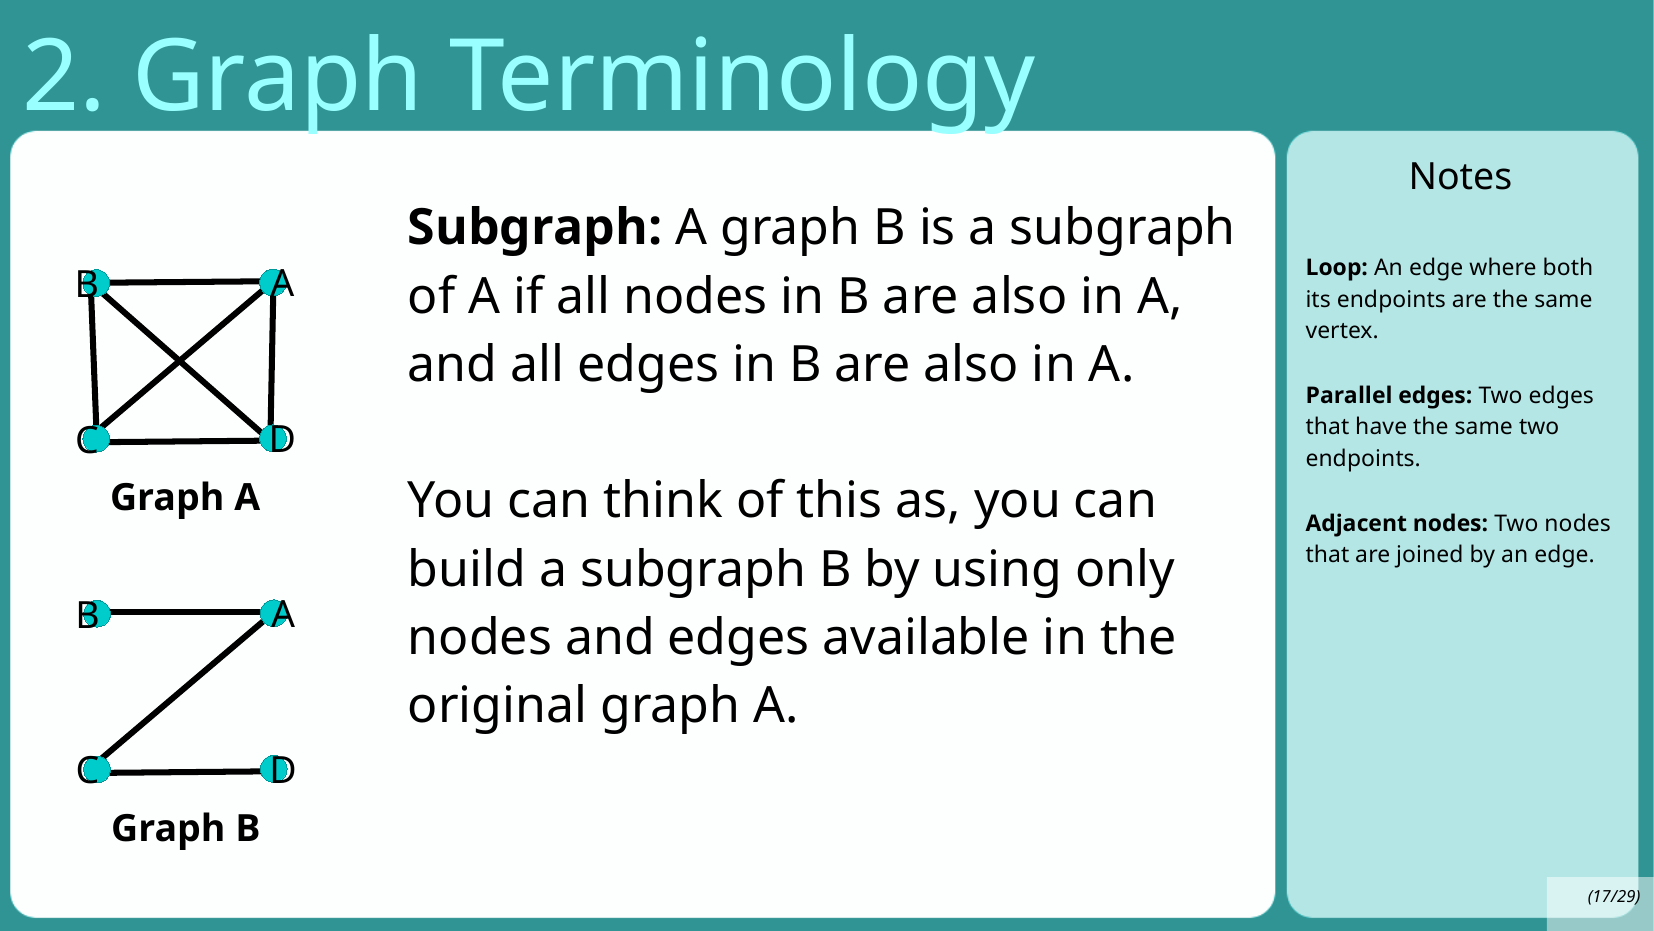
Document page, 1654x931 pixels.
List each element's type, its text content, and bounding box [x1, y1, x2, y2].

text_box D [275, 428, 287, 449]
text_box B [90, 600, 111, 628]
text_box B [83, 615, 94, 625]
text_box A [274, 288, 286, 296]
text_box Subgraph: A graph B is a subgraph of A if all nodes in B are also in A, and all edges in B are also in A. You can think of this as, you can build a subgraph B by using only nodes and edges available in the original graph A. [407, 191, 1244, 810]
text_box B [90, 269, 110, 297]
text_box B [83, 273, 92, 282]
text_box A [259, 269, 280, 296]
text_box A [275, 619, 286, 627]
text_box (<number>/29) [1546, 877, 1654, 931]
text_box Notes Loop: An edge where both its endpoints are the same vertex. Parallel edges: Two edges that have the same two endpoints. Adjacent nodes: Two nodes that are joined by an edge. [1290, 141, 1631, 661]
text_box D [259, 424, 275, 452]
picture [0, 0, 1654, 931]
text_box A [260, 599, 281, 627]
text_box C [82, 425, 110, 453]
text_box A [279, 605, 287, 616]
text_box A [278, 274, 286, 285]
text_box C [83, 756, 111, 783]
text_box Graph B [71, 793, 301, 851]
title 2. Graph Terminology [22, 13, 1511, 130]
text_box D [276, 759, 288, 780]
text_box B [83, 604, 93, 613]
text_box Graph A [70, 462, 301, 520]
text_box B [83, 284, 93, 294]
text_box D [260, 755, 278, 783]
